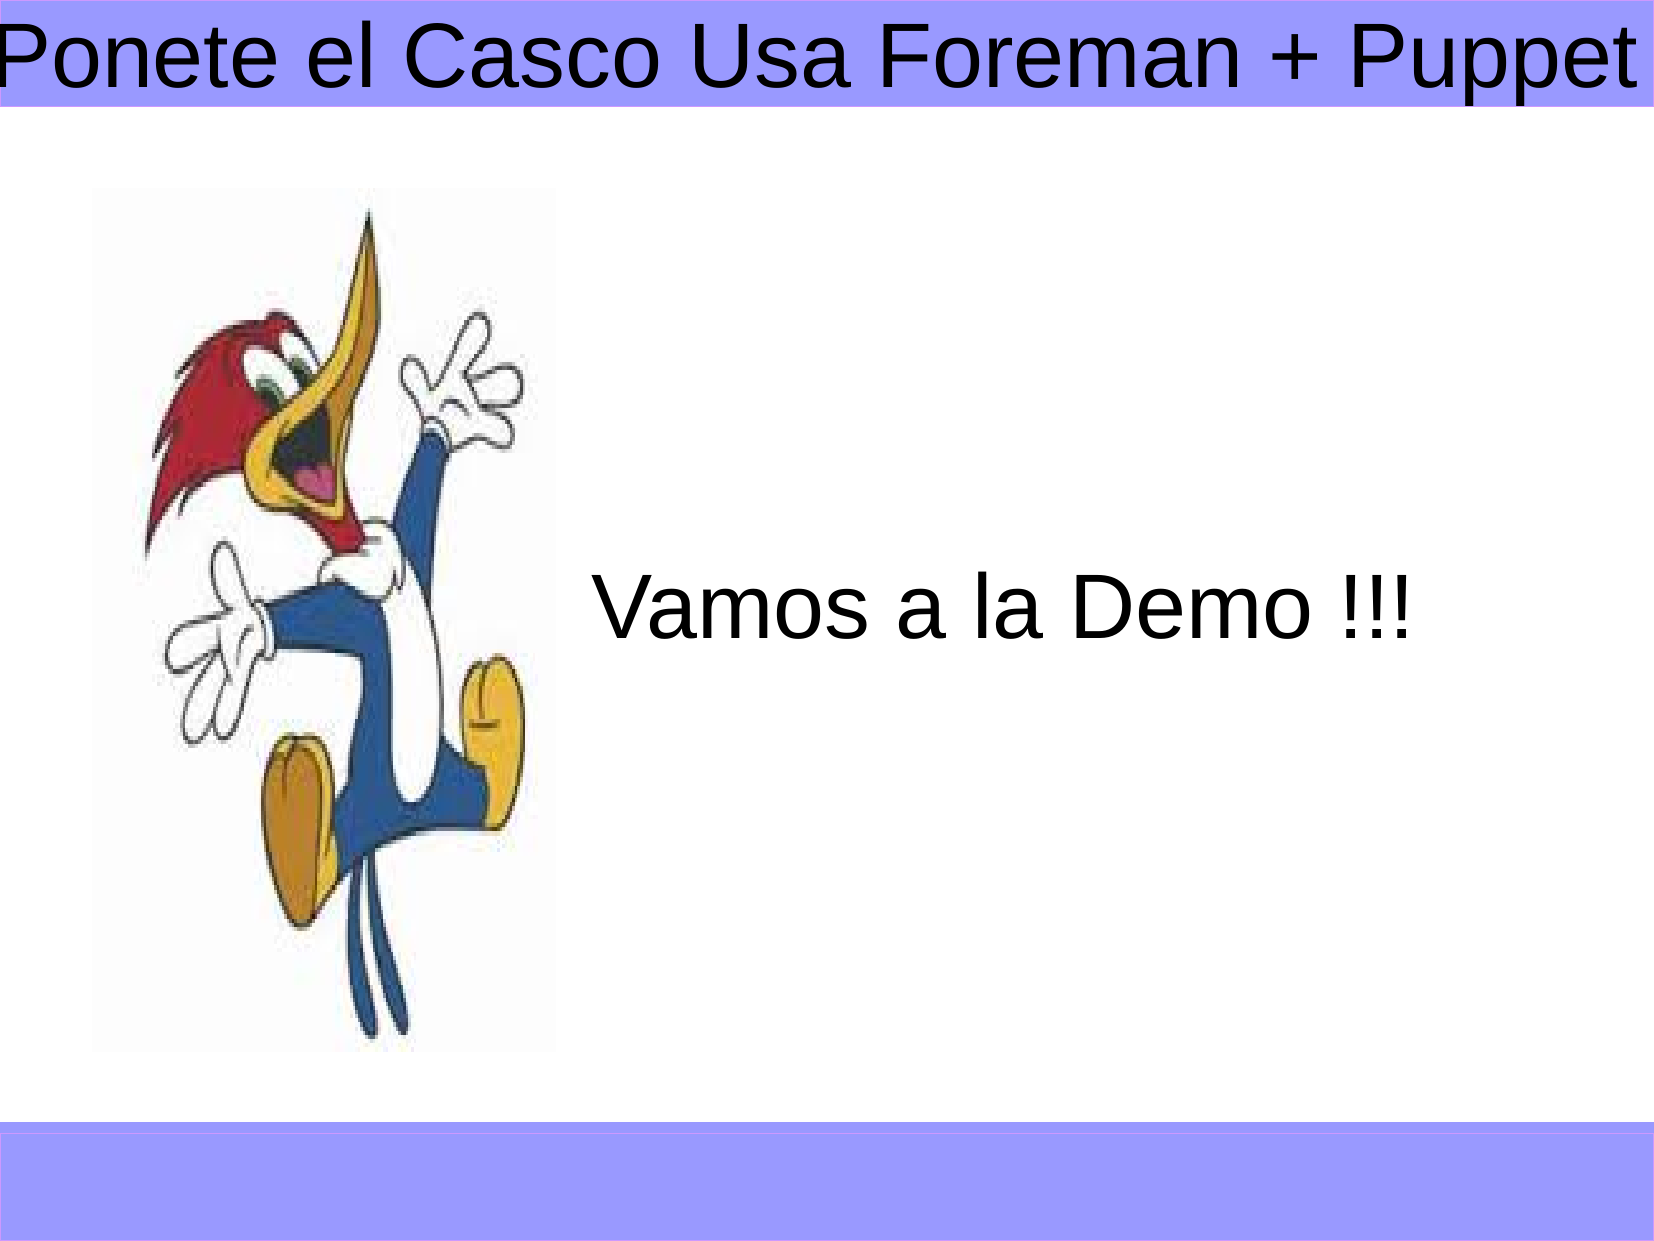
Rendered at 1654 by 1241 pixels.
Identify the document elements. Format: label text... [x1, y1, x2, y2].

text_box [0, 1133, 1654, 1241]
title Ponete el Casco Usa Foreman + Puppet [0, 0, 1654, 160]
subtitle Vamos a la Demo !!! [556, 261, 1654, 981]
picture [92, 188, 556, 1052]
